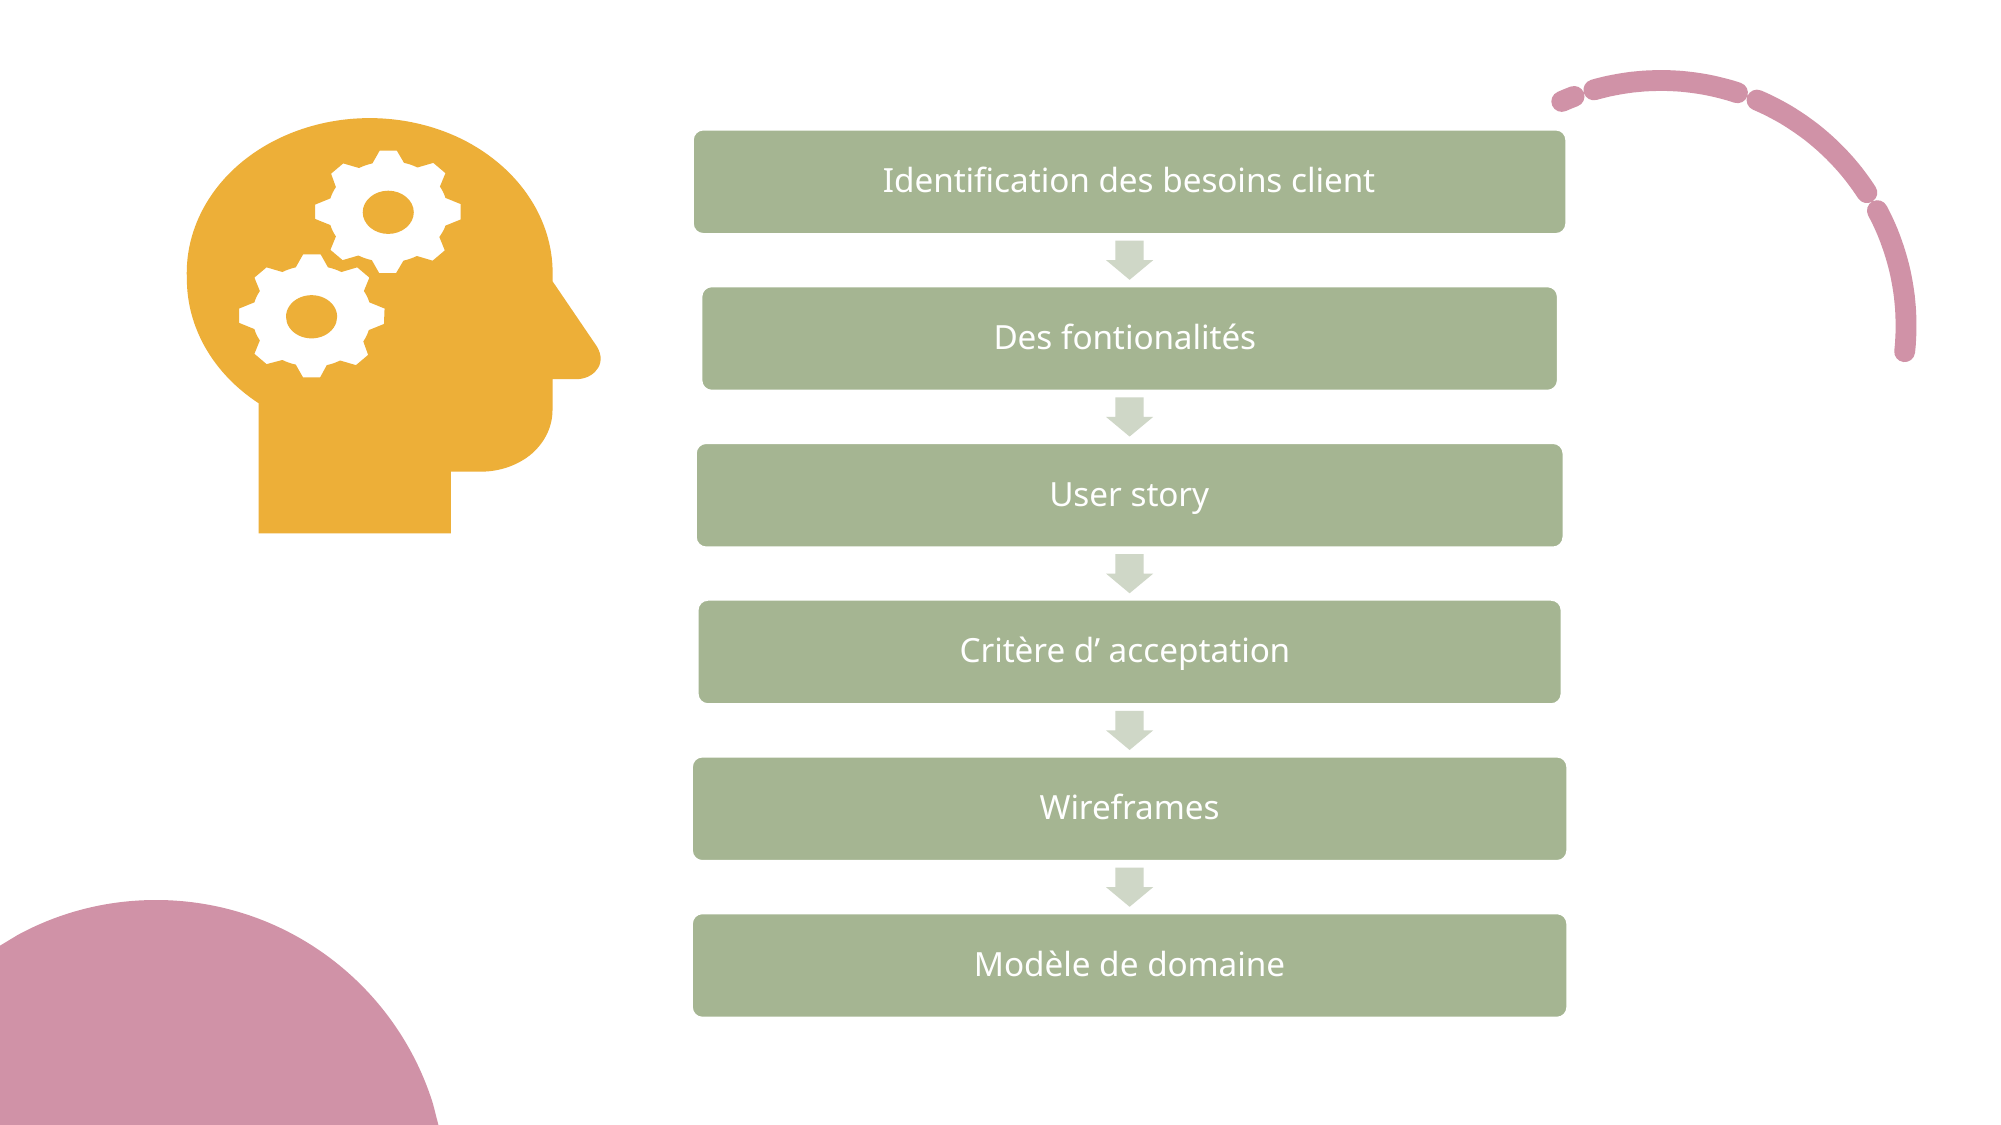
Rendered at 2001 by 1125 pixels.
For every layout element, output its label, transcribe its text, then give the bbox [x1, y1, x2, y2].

text_box [0, 0, 2000, 1125]
text_box User story [695, 442, 1564, 548]
text_box Modèle de domaine [691, 913, 1568, 1018]
text_box Des fontionalités [701, 286, 1558, 391]
text_box Identification des besoins client [692, 129, 1567, 235]
text_box Wireframes [691, 756, 1568, 862]
text_box Critère d’ acceptation [697, 599, 1562, 705]
